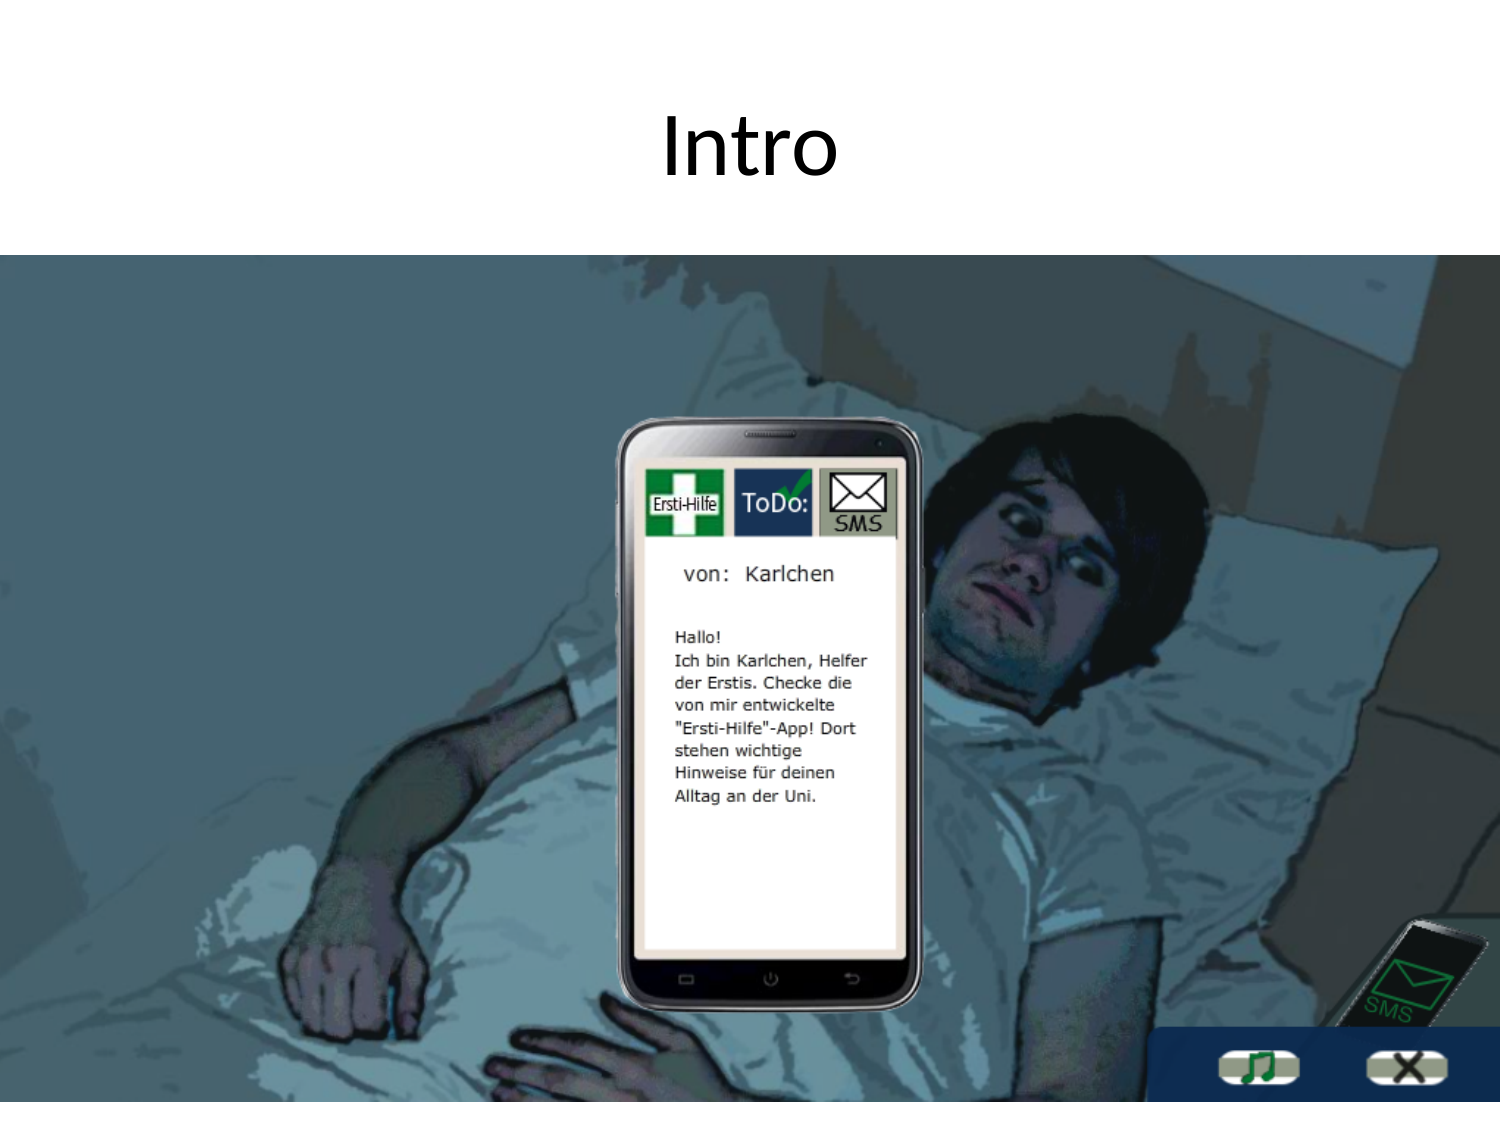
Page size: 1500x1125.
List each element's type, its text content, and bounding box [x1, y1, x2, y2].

picture [0, 255, 1500, 1102]
title Intro [75, 45, 1426, 233]
